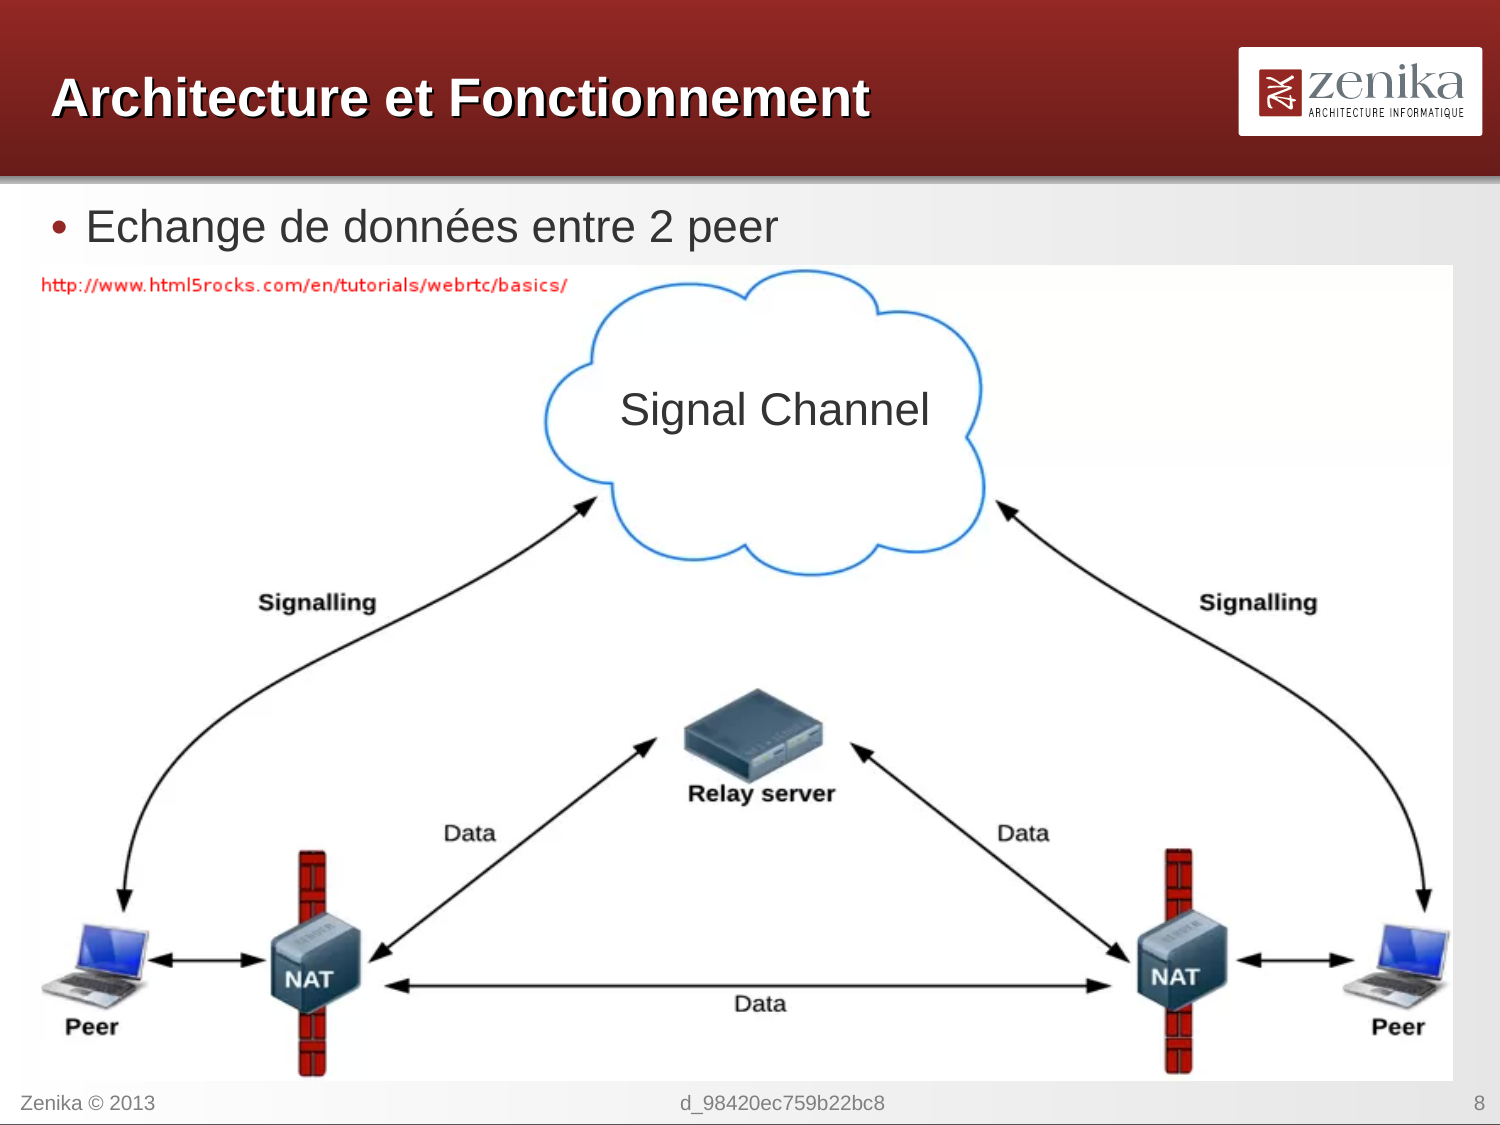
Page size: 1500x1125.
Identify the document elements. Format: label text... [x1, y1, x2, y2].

list Signal Channel [584, 383, 951, 455]
list Echange de données entre 2 peer [50, 200, 1435, 265]
picture [1257, 58, 1464, 125]
picture [41, 265, 1453, 1081]
title Architecture et Fonctionnement [50, 15, 1206, 180]
